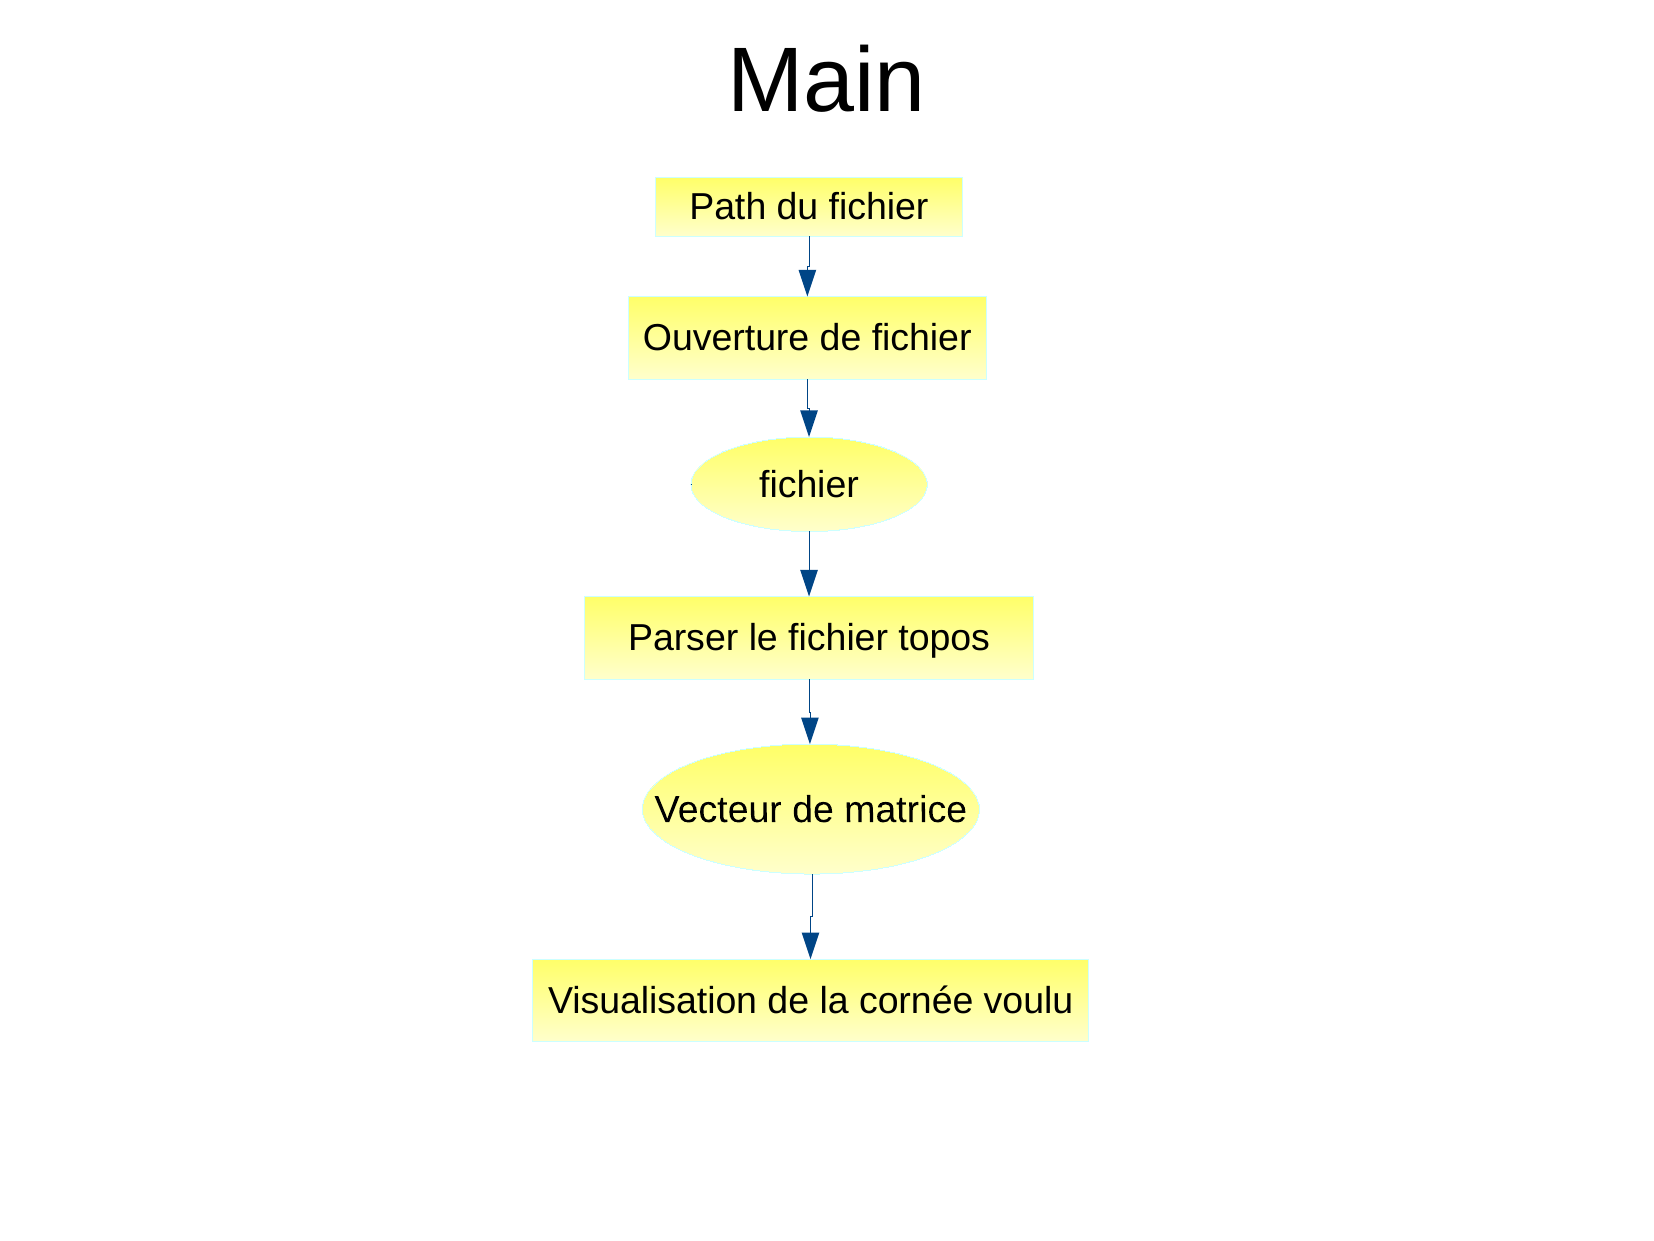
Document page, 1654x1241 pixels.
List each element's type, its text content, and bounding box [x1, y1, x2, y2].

text_box Vecteur de matrice [642, 744, 980, 875]
text_box Ouverture de fichier [628, 296, 987, 380]
text_box Path du fichier [655, 177, 963, 237]
title Main [82, 0, 1571, 184]
text_box Parser le fichier topos [584, 596, 1034, 680]
text_box fichier [690, 437, 928, 532]
text_box Visualisation de la cornée voulu [532, 959, 1089, 1042]
